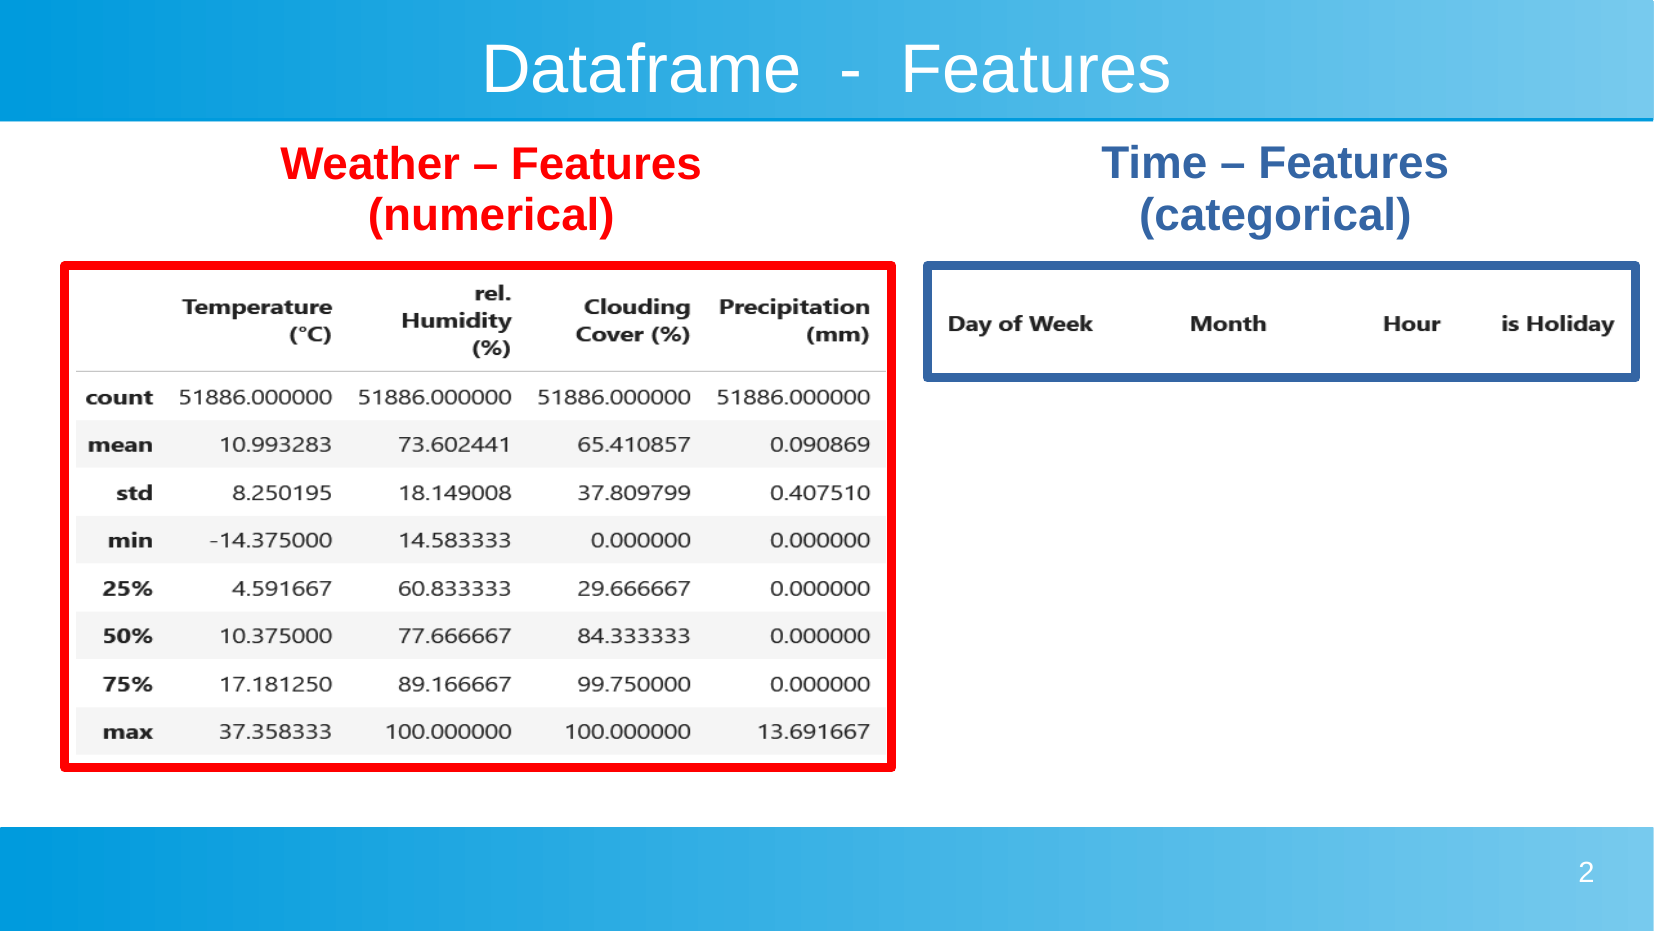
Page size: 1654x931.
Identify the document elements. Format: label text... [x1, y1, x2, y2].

text_box Weather – Features (numerical) [265, 130, 739, 249]
picture [76, 272, 886, 762]
text_box Time – Features (categorical) [1086, 129, 1471, 248]
title Dataframe - Features [59, 29, 1595, 108]
picture [938, 283, 1625, 361]
